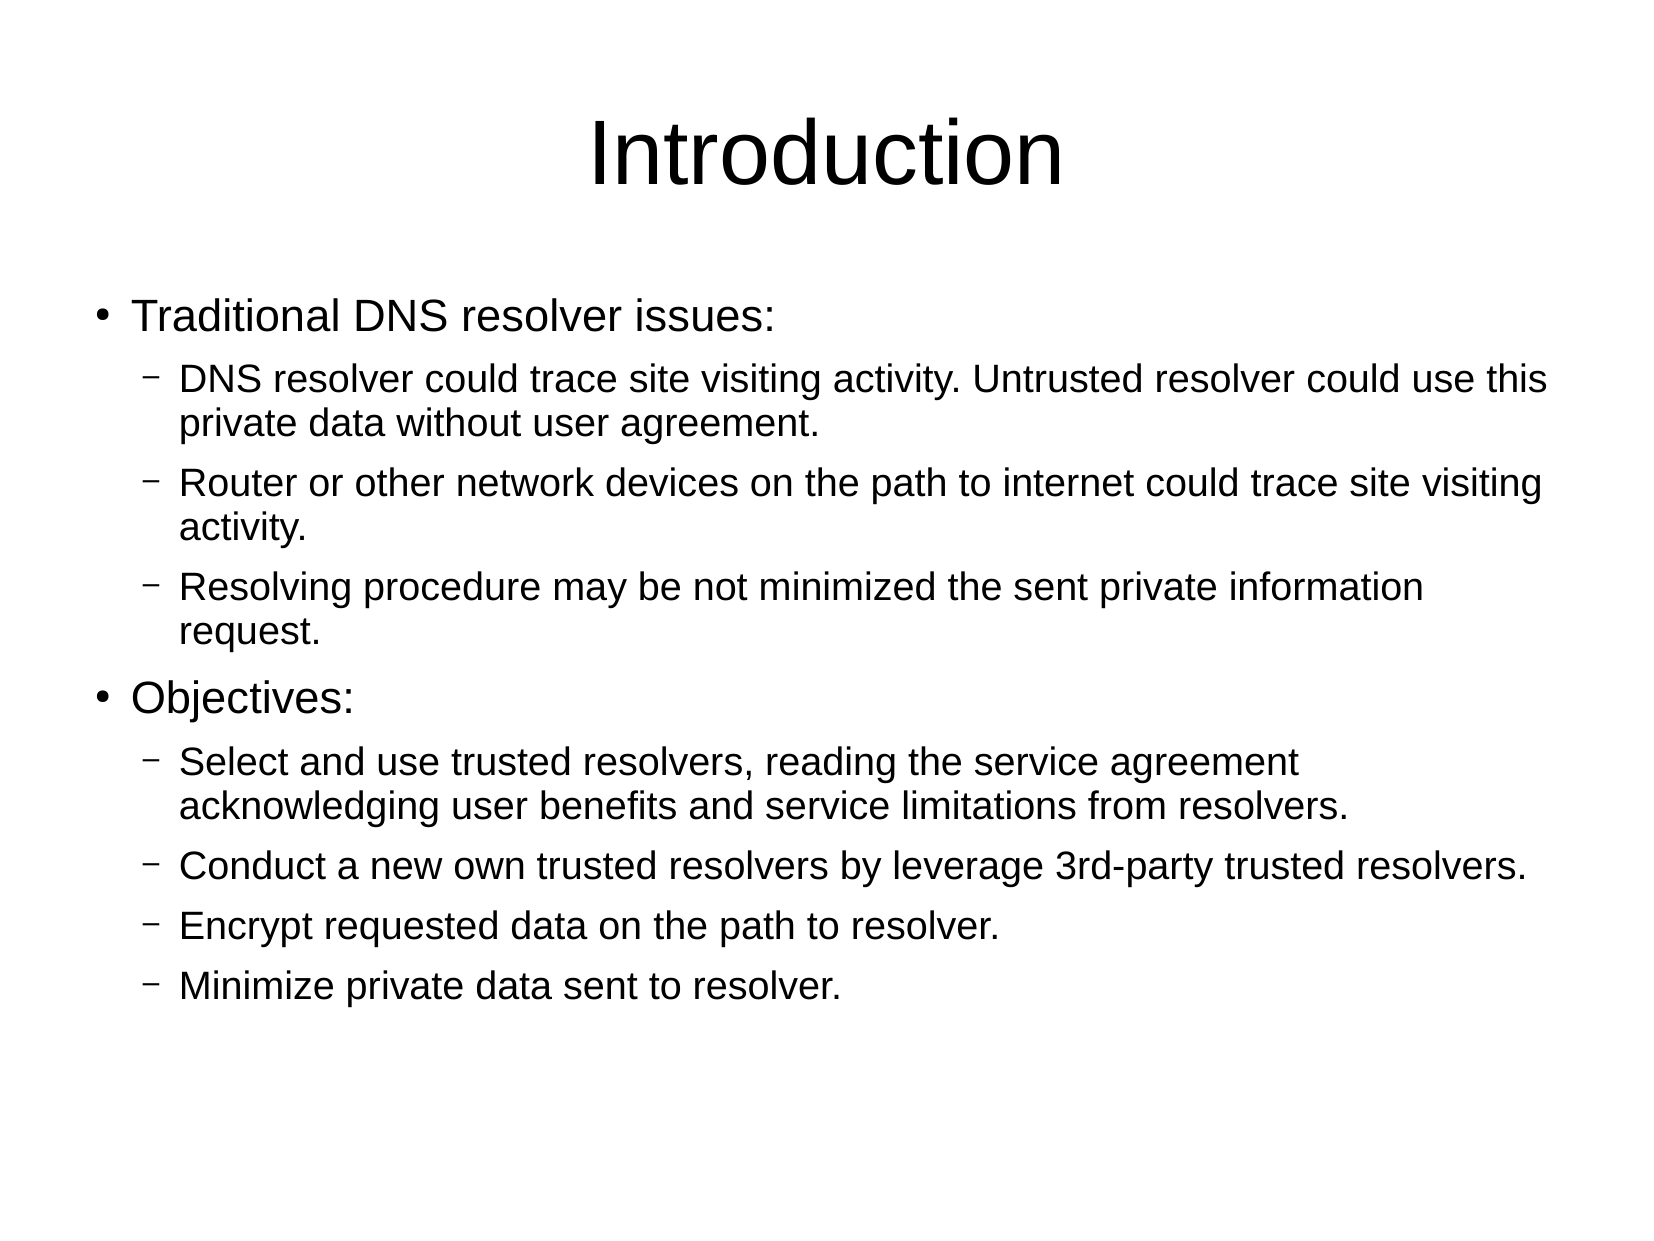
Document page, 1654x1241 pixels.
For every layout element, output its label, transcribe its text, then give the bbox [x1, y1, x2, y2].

title Introduction [82, 49, 1571, 257]
list Traditional DNS resolver issues: DNS resolver could trace site visiting activity. Untrusted resolver could use this private data without user agreement. Router or other network devices on the path to internet could trace site visiting activity. Resolving procedure may be not minimized the sent private information request. Objectives: Select and use trusted resolvers, reading the service agreement acknowledging user benefits and service limitations from resolvers. Conduct a new own trusted resolvers by leverage 3rd-party trusted resolvers. Encrypt requested data on the path to resolver. Minimize private data sent to resolver. [82, 290, 1571, 1010]
